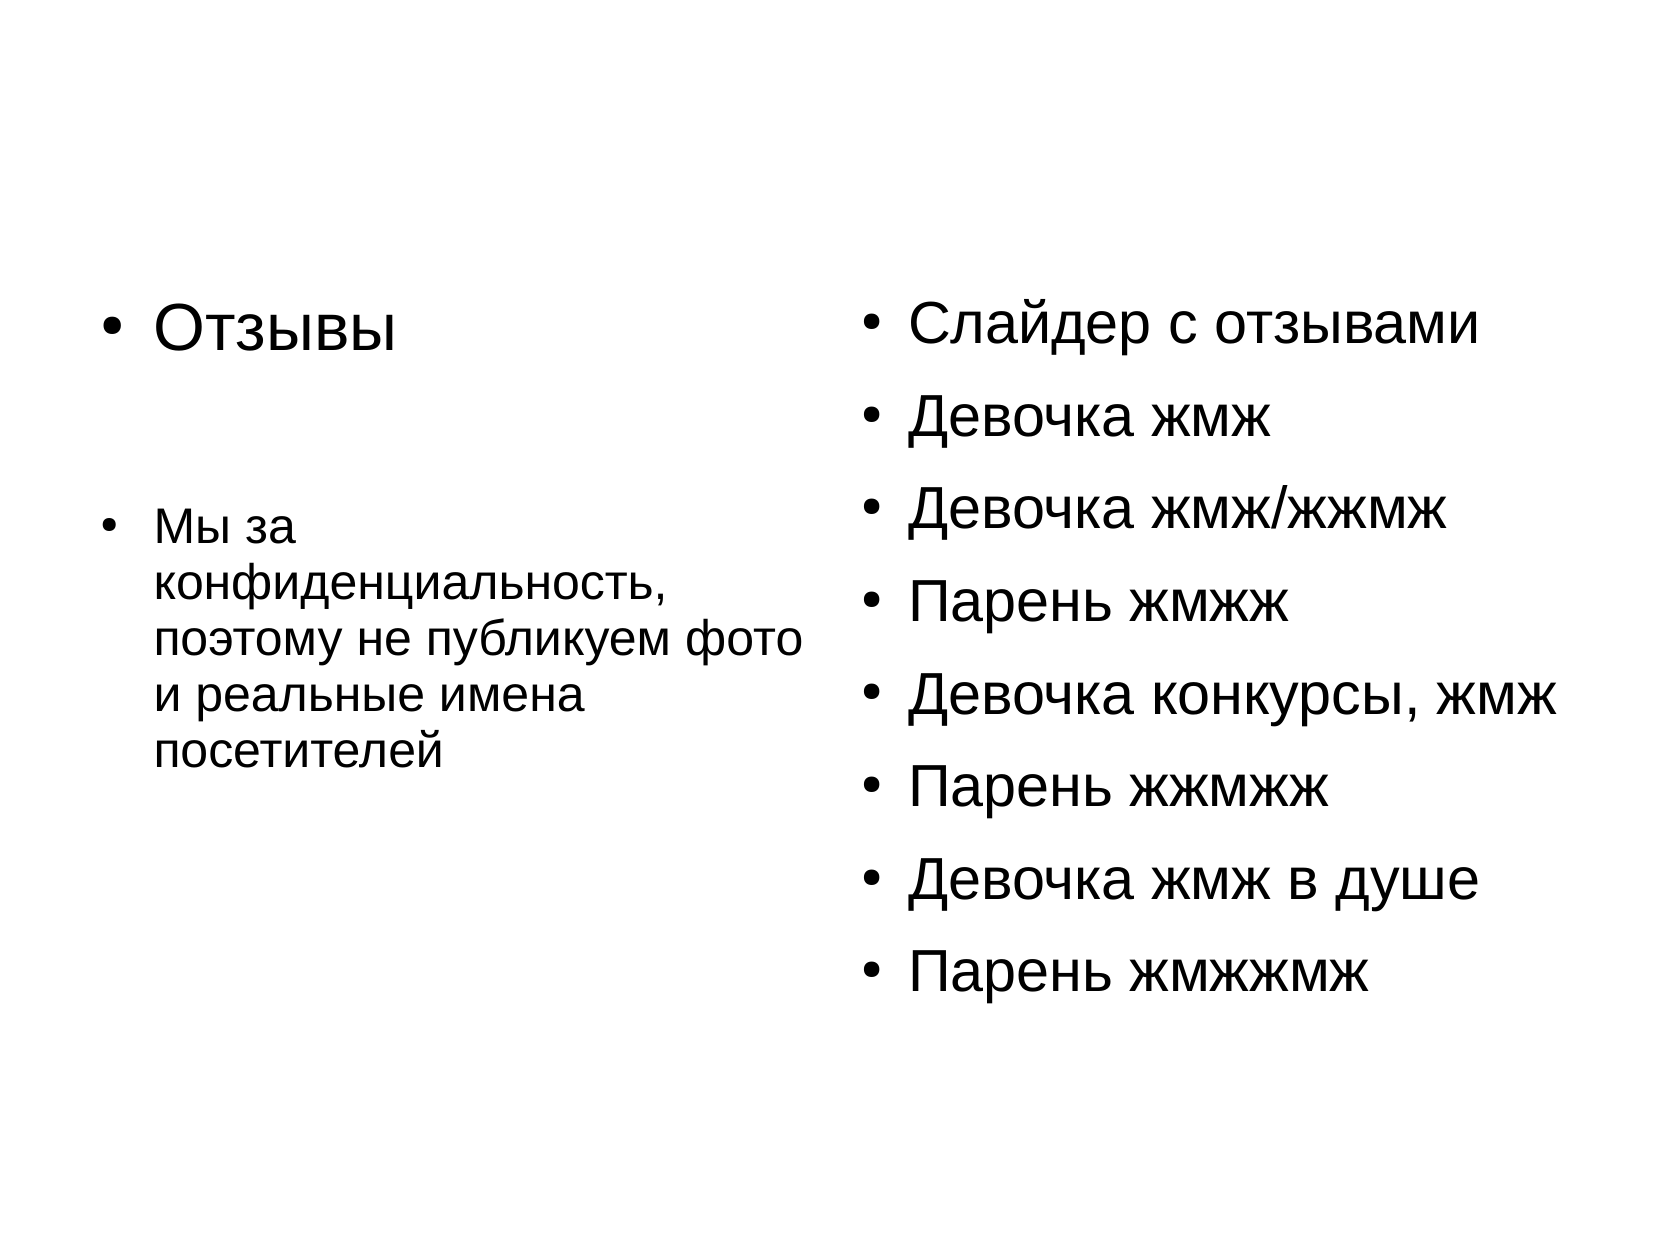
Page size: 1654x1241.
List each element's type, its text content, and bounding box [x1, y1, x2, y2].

list Слайдер с отзывами Девочка жмж Девочка жмж/жжмж Парень жмжж Девочка конкурсы, жмж Парень жжмжж Девочка жмж в душе Парень жмжжмж [845, 290, 1572, 1010]
list Отзывы Мы за конфиденциальность, поэтому не публикуем фото и реальные имена посетителей [82, 290, 809, 1010]
